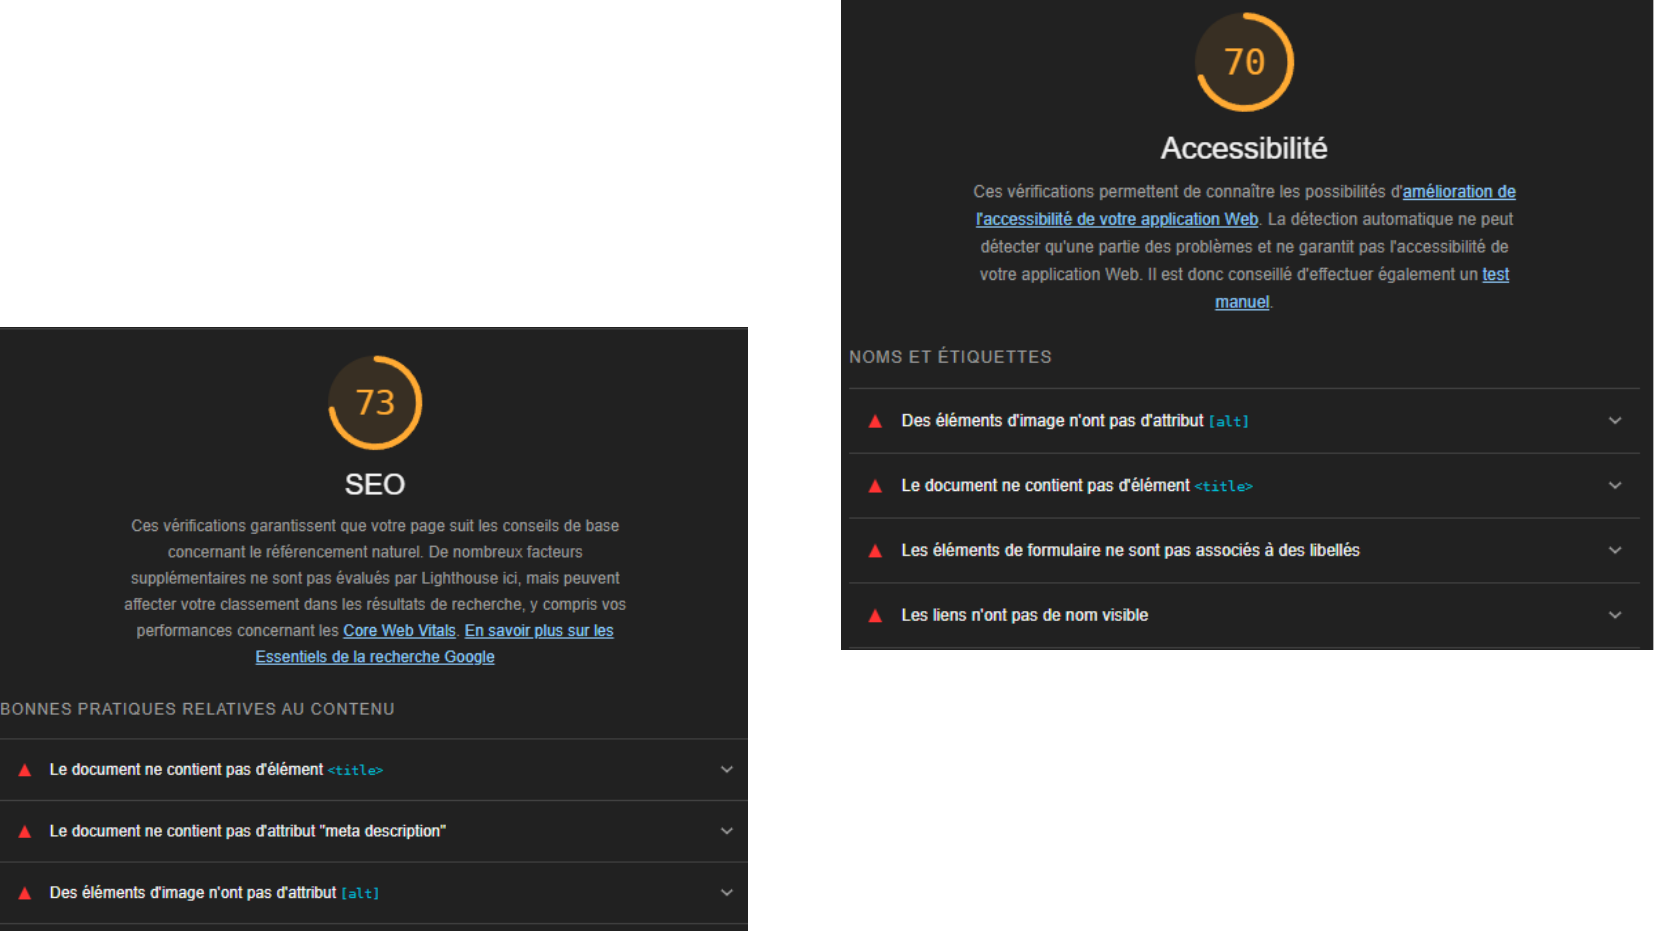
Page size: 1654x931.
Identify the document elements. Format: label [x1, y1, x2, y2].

picture [841, 0, 1654, 650]
picture [0, 327, 748, 931]
